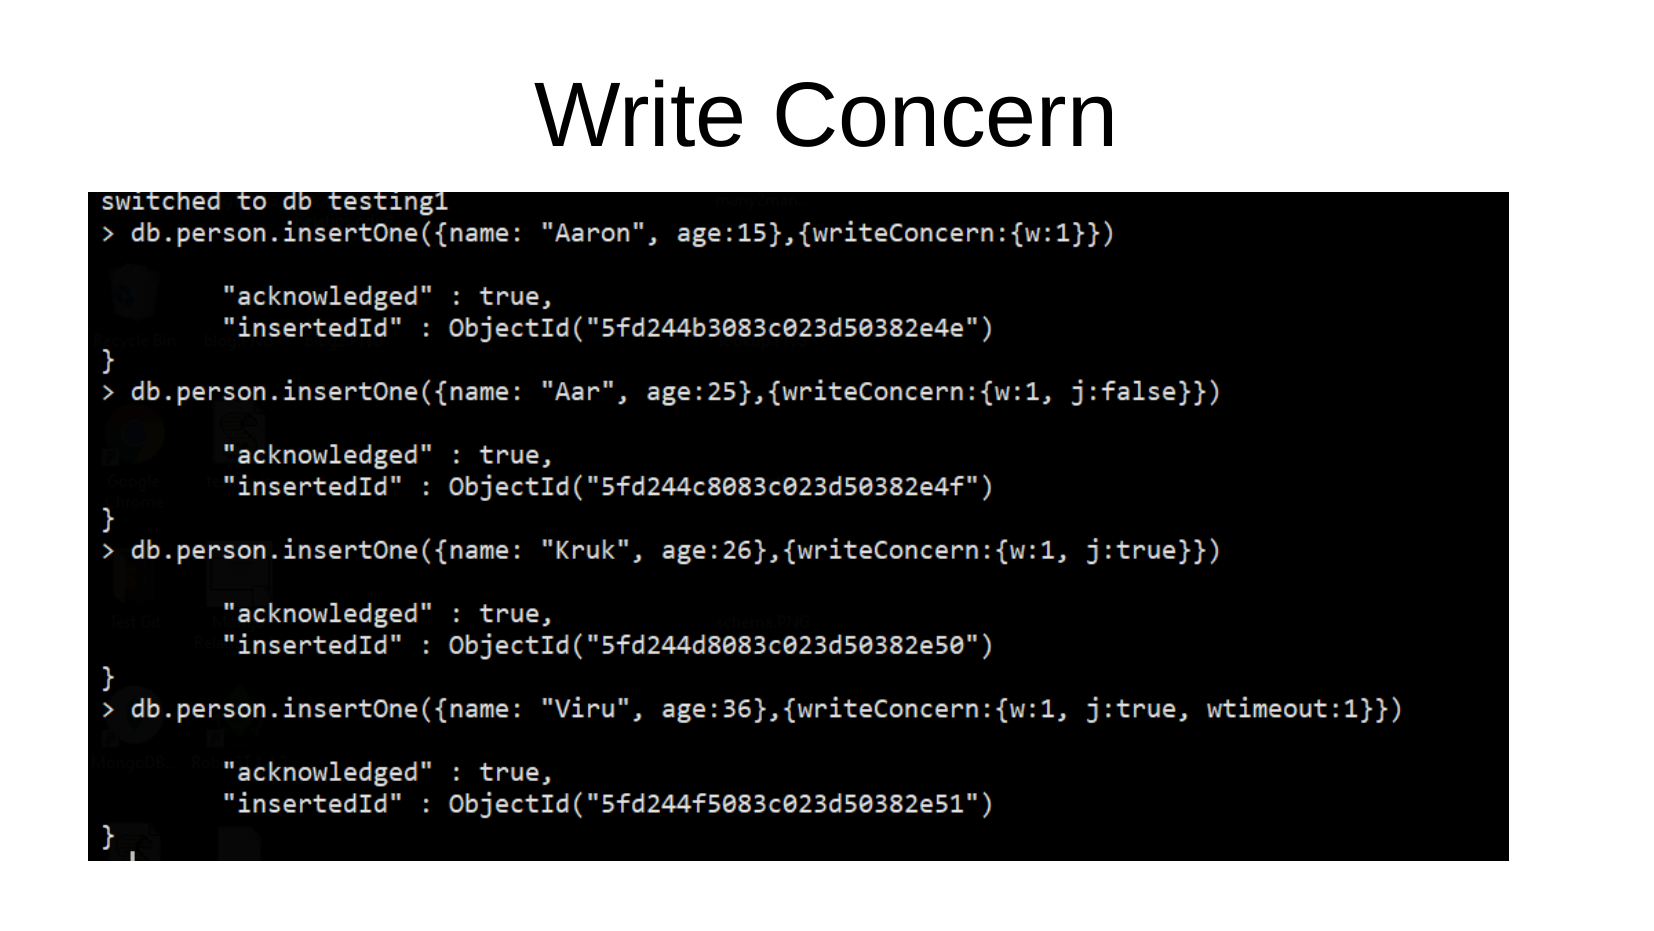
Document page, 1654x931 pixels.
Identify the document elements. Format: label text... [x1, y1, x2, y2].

picture [88, 192, 1509, 861]
title Write Concern [82, 37, 1571, 193]
